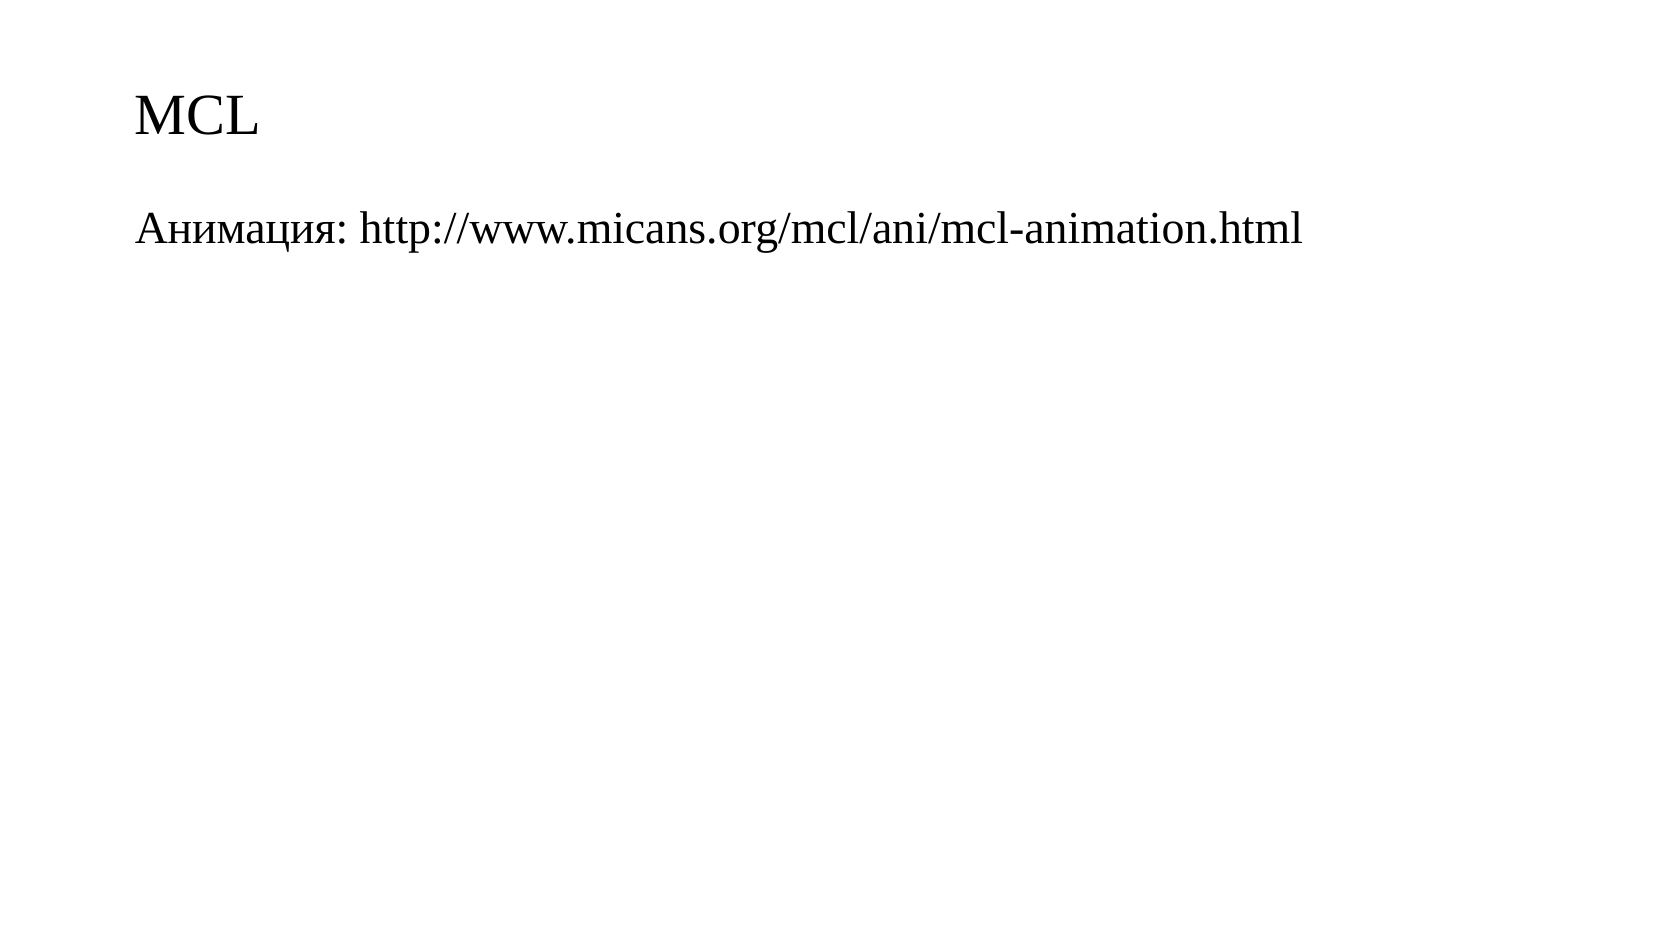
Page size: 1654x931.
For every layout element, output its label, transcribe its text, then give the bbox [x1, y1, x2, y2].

text_box MCL [120, 75, 276, 155]
text_box Анимация: http://www.micans.org/mcl/ani/mcl-animation.html [120, 195, 1319, 261]
